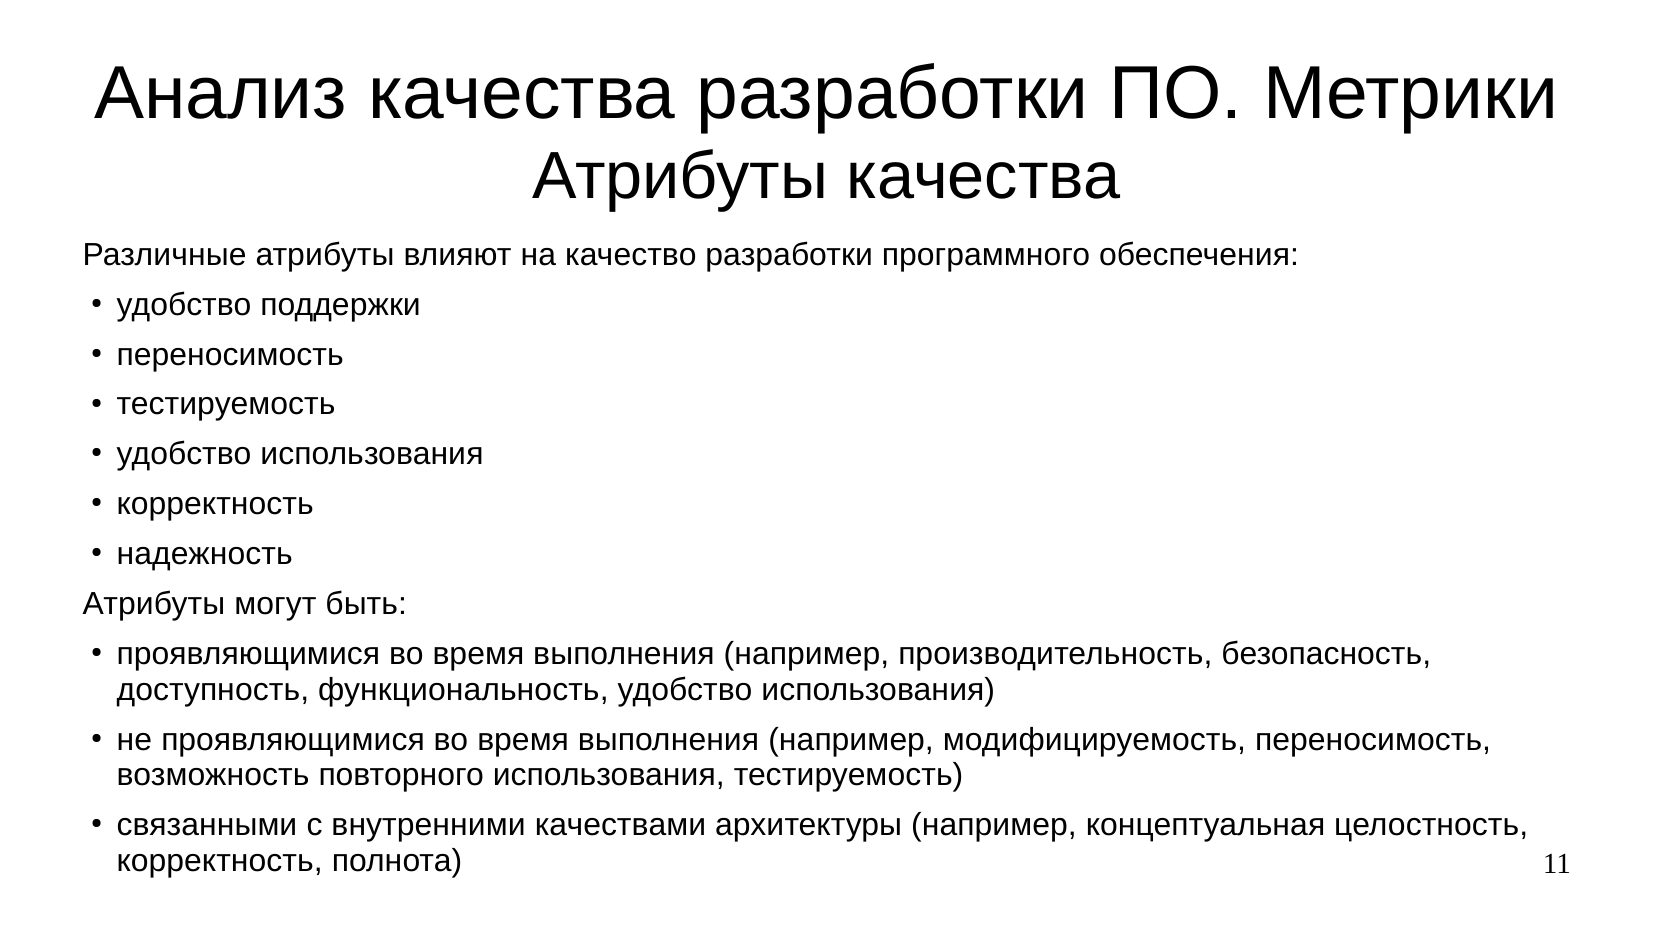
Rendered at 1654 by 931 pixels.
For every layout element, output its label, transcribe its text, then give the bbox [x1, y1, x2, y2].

title Анализ качества разработки ПО. Метрики [82, 37, 1571, 119]
list Различные атрибуты влияют на качество разработки программного обеспечения: удобство поддержки переносимость тестируемость удобство использования корректность надежность Атрибуты могут быть: проявляющимися во время выполнения (например, производительность, безопасность, доступность, функциональность, удобство использования) не проявляющимися во время выполнения (например, модифицируемость, переносимость, возможность повторного использования, тестируемость) связанными с внутренними качествами архитектуры (например, концептуальная целостность, корректность, полнота) [82, 236, 1571, 886]
title Атрибуты качества [82, 119, 1571, 231]
